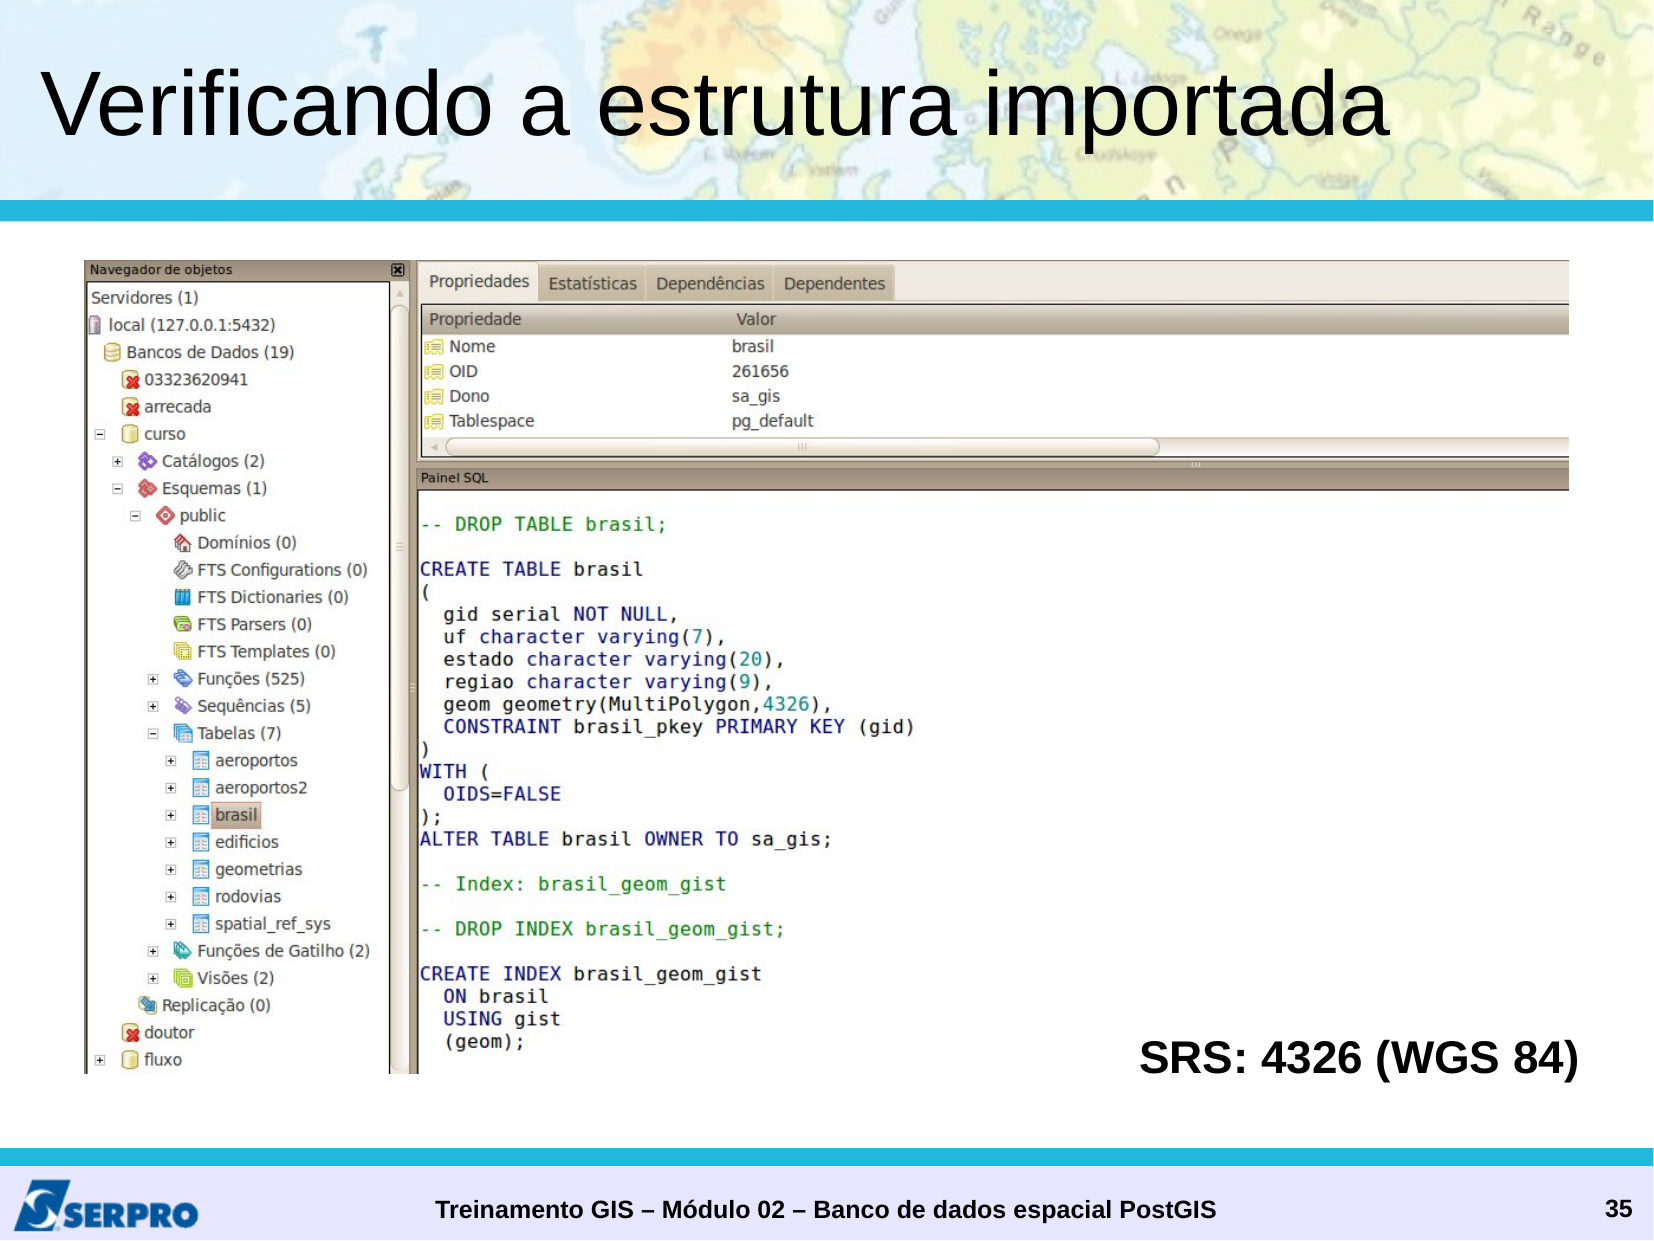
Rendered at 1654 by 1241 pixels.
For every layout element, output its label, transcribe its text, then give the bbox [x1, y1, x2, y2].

text_box SRS: 4326 (WGS 84) [1051, 1025, 1595, 1092]
title Verificando a estrutura importada [40, 49, 1614, 159]
picture [84, 260, 1569, 1074]
picture [10, 1177, 201, 1235]
